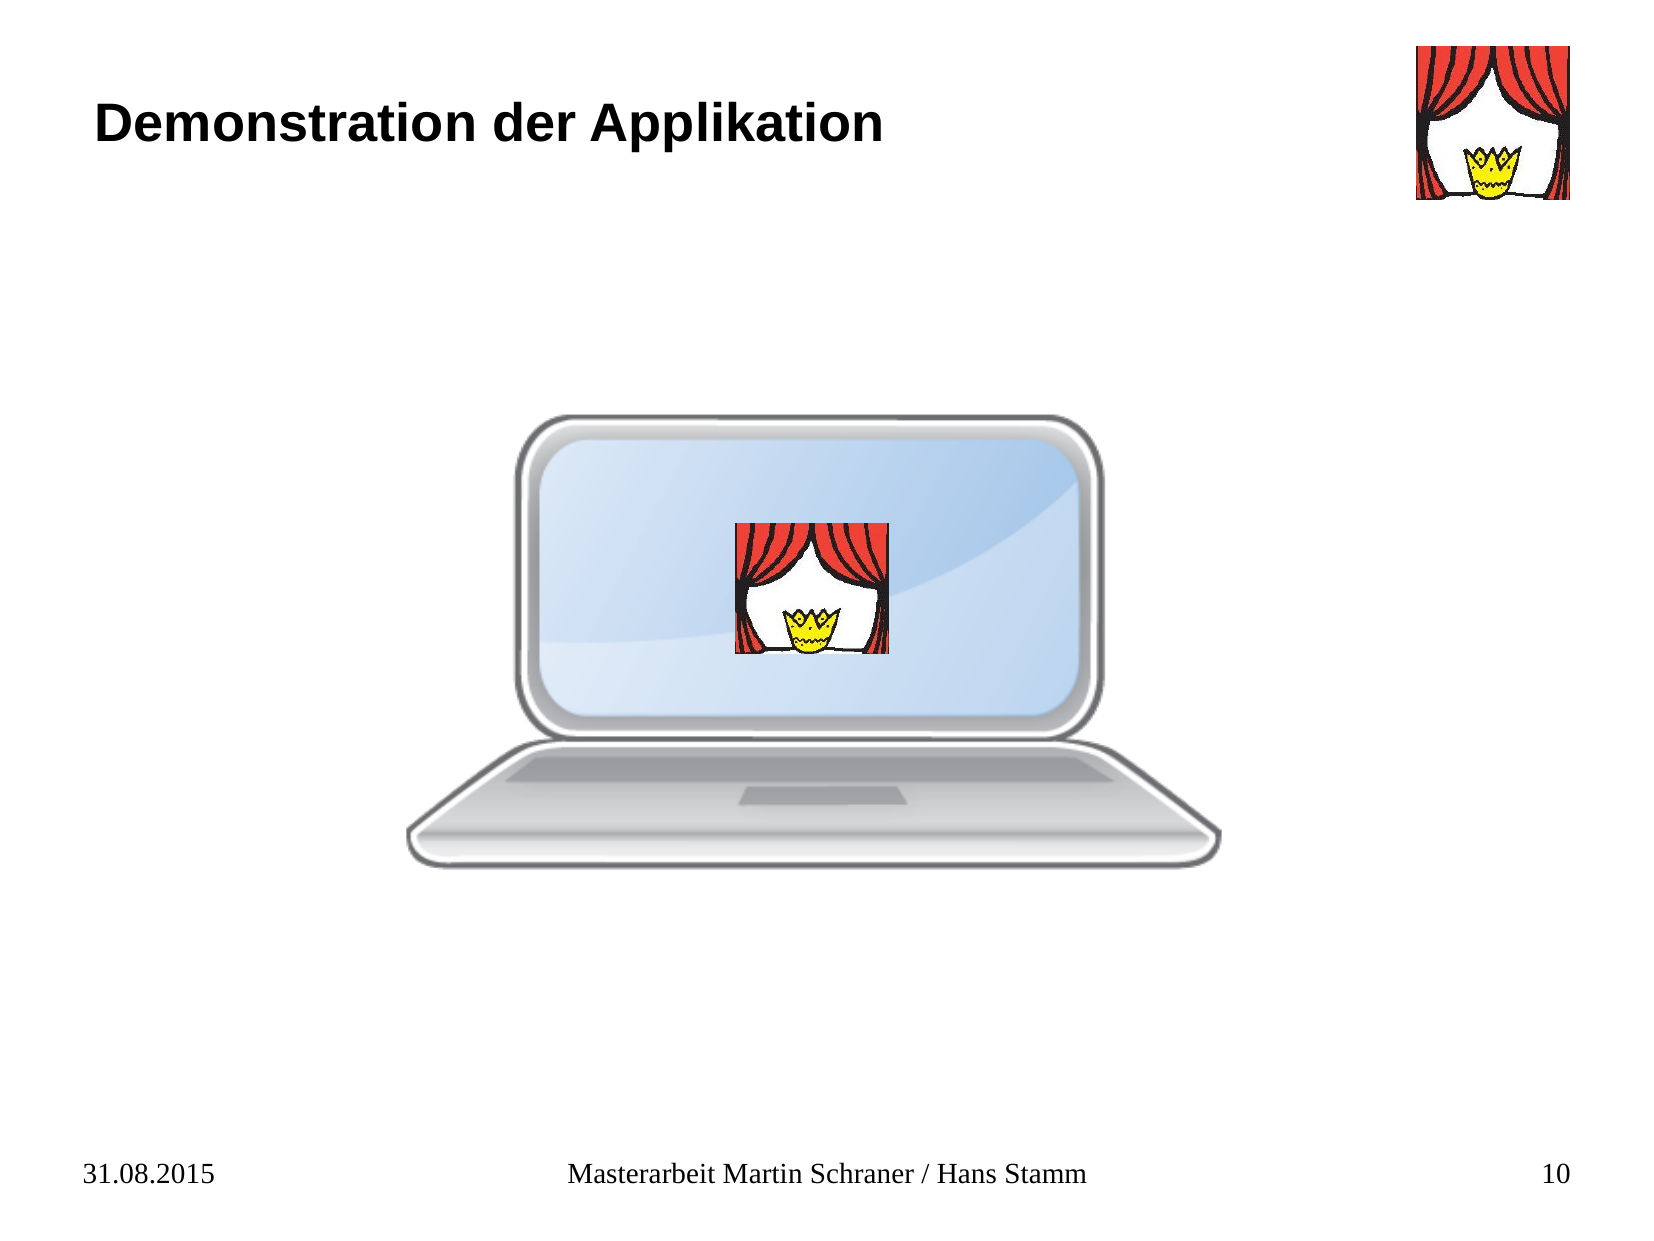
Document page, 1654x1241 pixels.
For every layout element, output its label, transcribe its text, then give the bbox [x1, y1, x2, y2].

picture [1416, 46, 1570, 200]
picture [371, 383, 1258, 902]
title Demonstration der Applikation [94, 53, 1347, 193]
